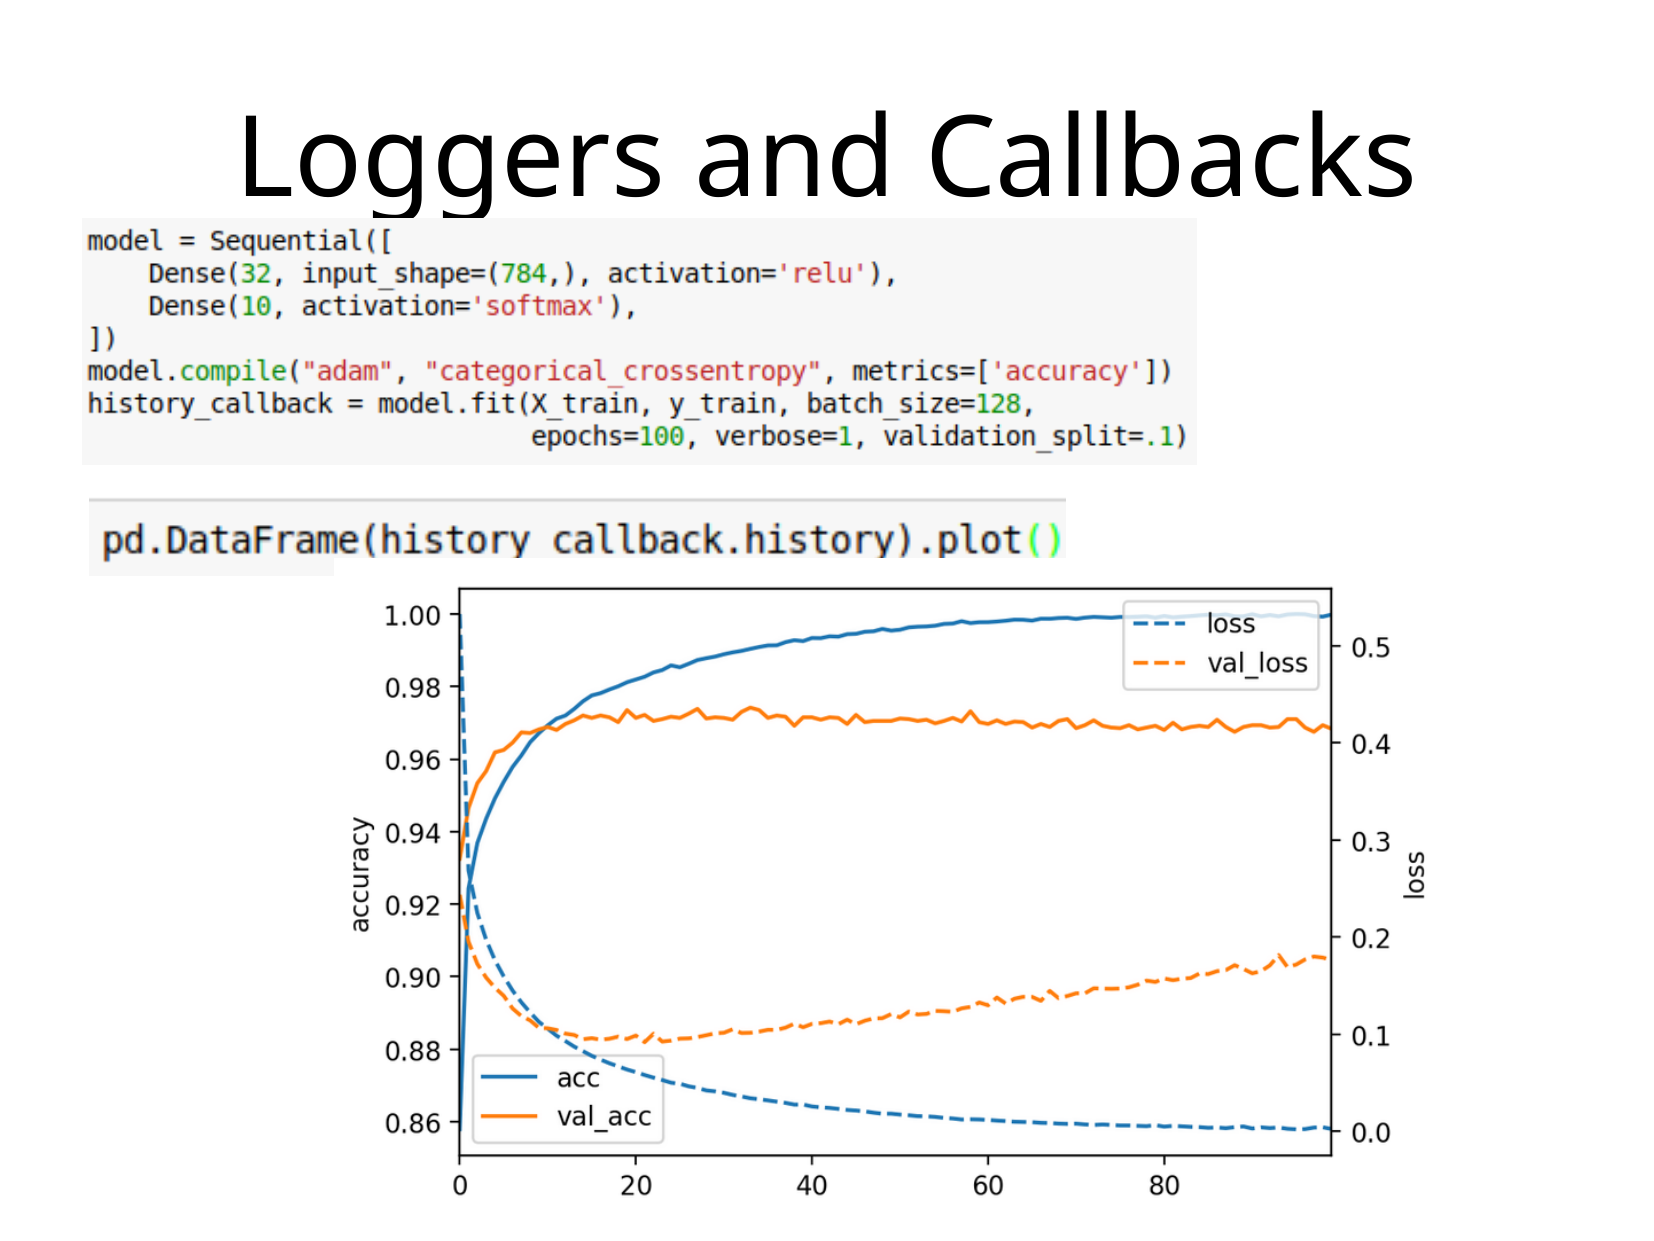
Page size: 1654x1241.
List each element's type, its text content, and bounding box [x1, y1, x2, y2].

picture [89, 494, 1456, 1216]
title Loggers and Callbacks [82, 49, 1571, 257]
picture [82, 218, 1197, 466]
